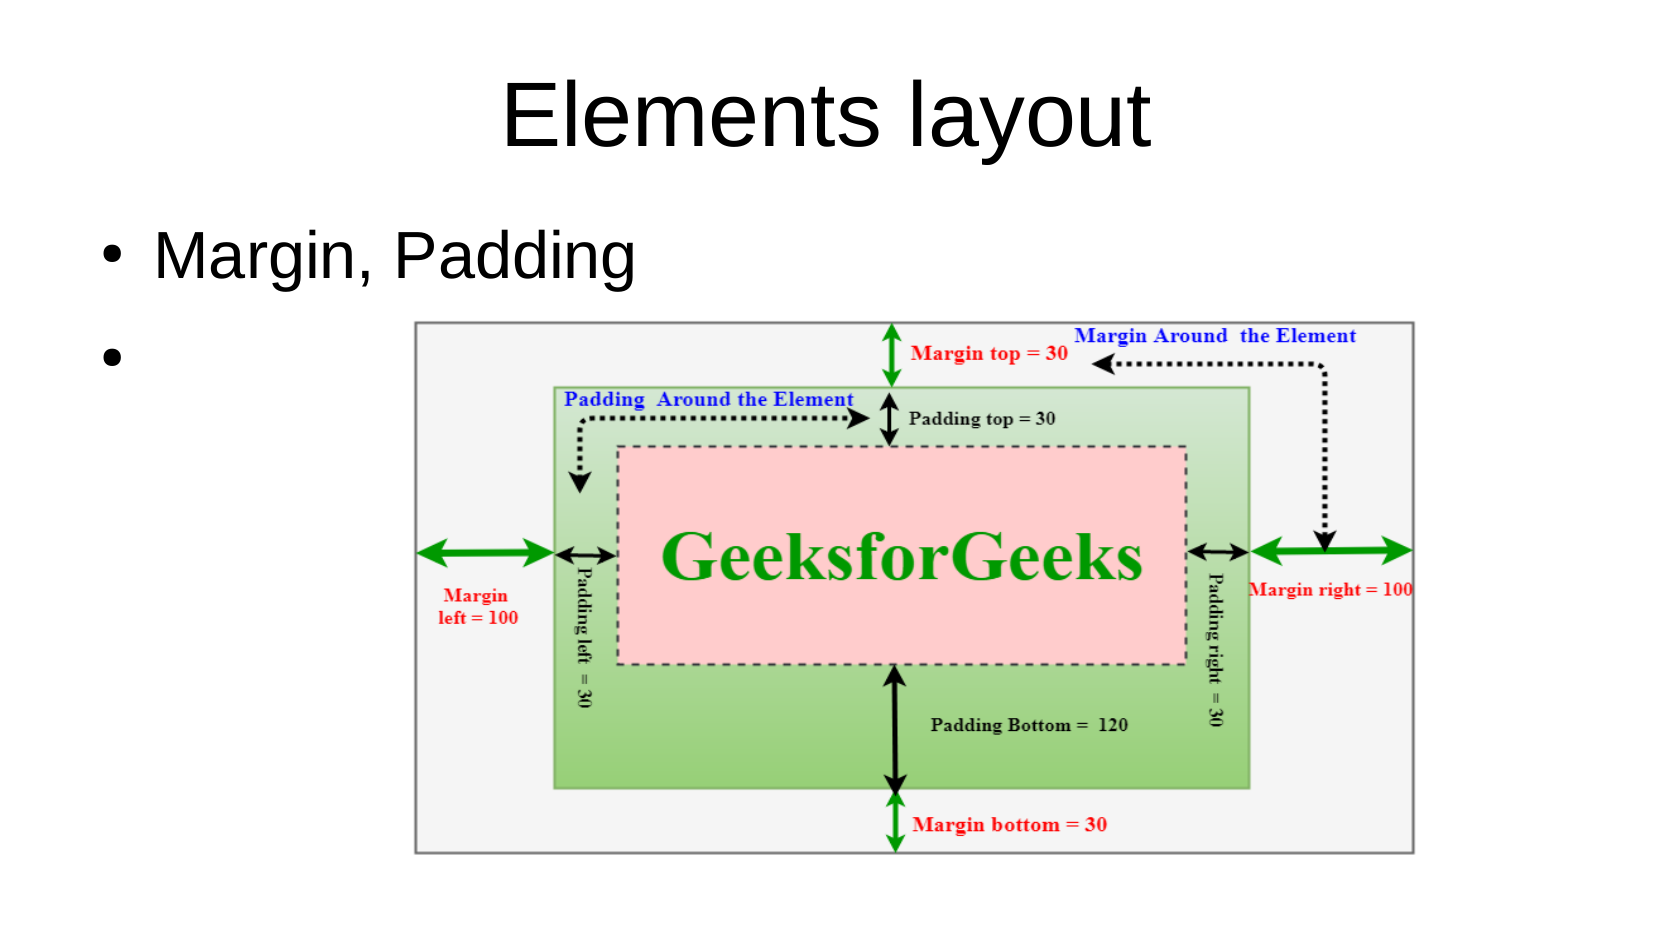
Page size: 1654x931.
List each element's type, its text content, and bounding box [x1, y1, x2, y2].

picture [390, 314, 1433, 862]
list Margin, Padding [82, 217, 1571, 758]
title Elements layout [82, 37, 1571, 193]
